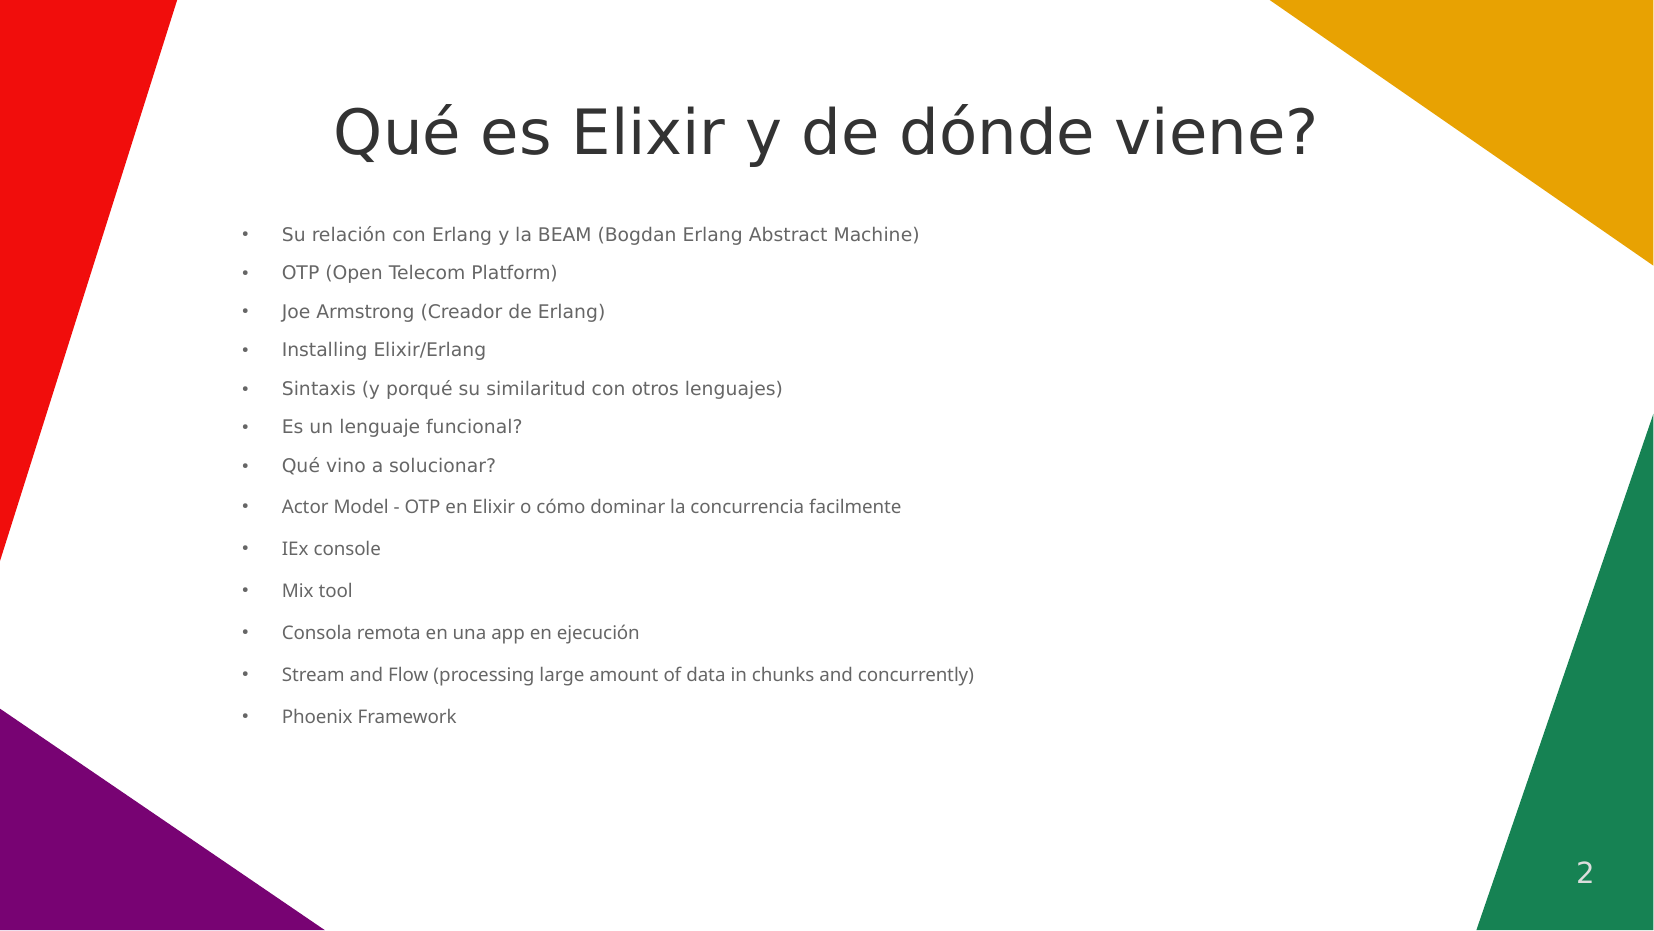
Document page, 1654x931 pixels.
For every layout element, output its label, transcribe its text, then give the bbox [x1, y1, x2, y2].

title Qué es Elixir y de dónde viene? [118, 59, 1536, 207]
list Su relación con Erlang y la BEAM (Bogdan Erlang Abstract Machine) OTP (Open Telecom Platform) Joe Armstrong (Creador de Erlang) Installing Elixir/Erlang Sintaxis (y porqué su similaritud con otros lenguajes) Es un lenguaje funcional? Qué vino a solucionar? Actor Model - OTP en Elixir o cómo dominar la concurrencia facilmente IEx console Mix tool Consola remota en una app en ejecución Stream and Flow (processing large amount of data in chunks and concurrently) Phoenix Framework [228, 223, 1403, 733]
